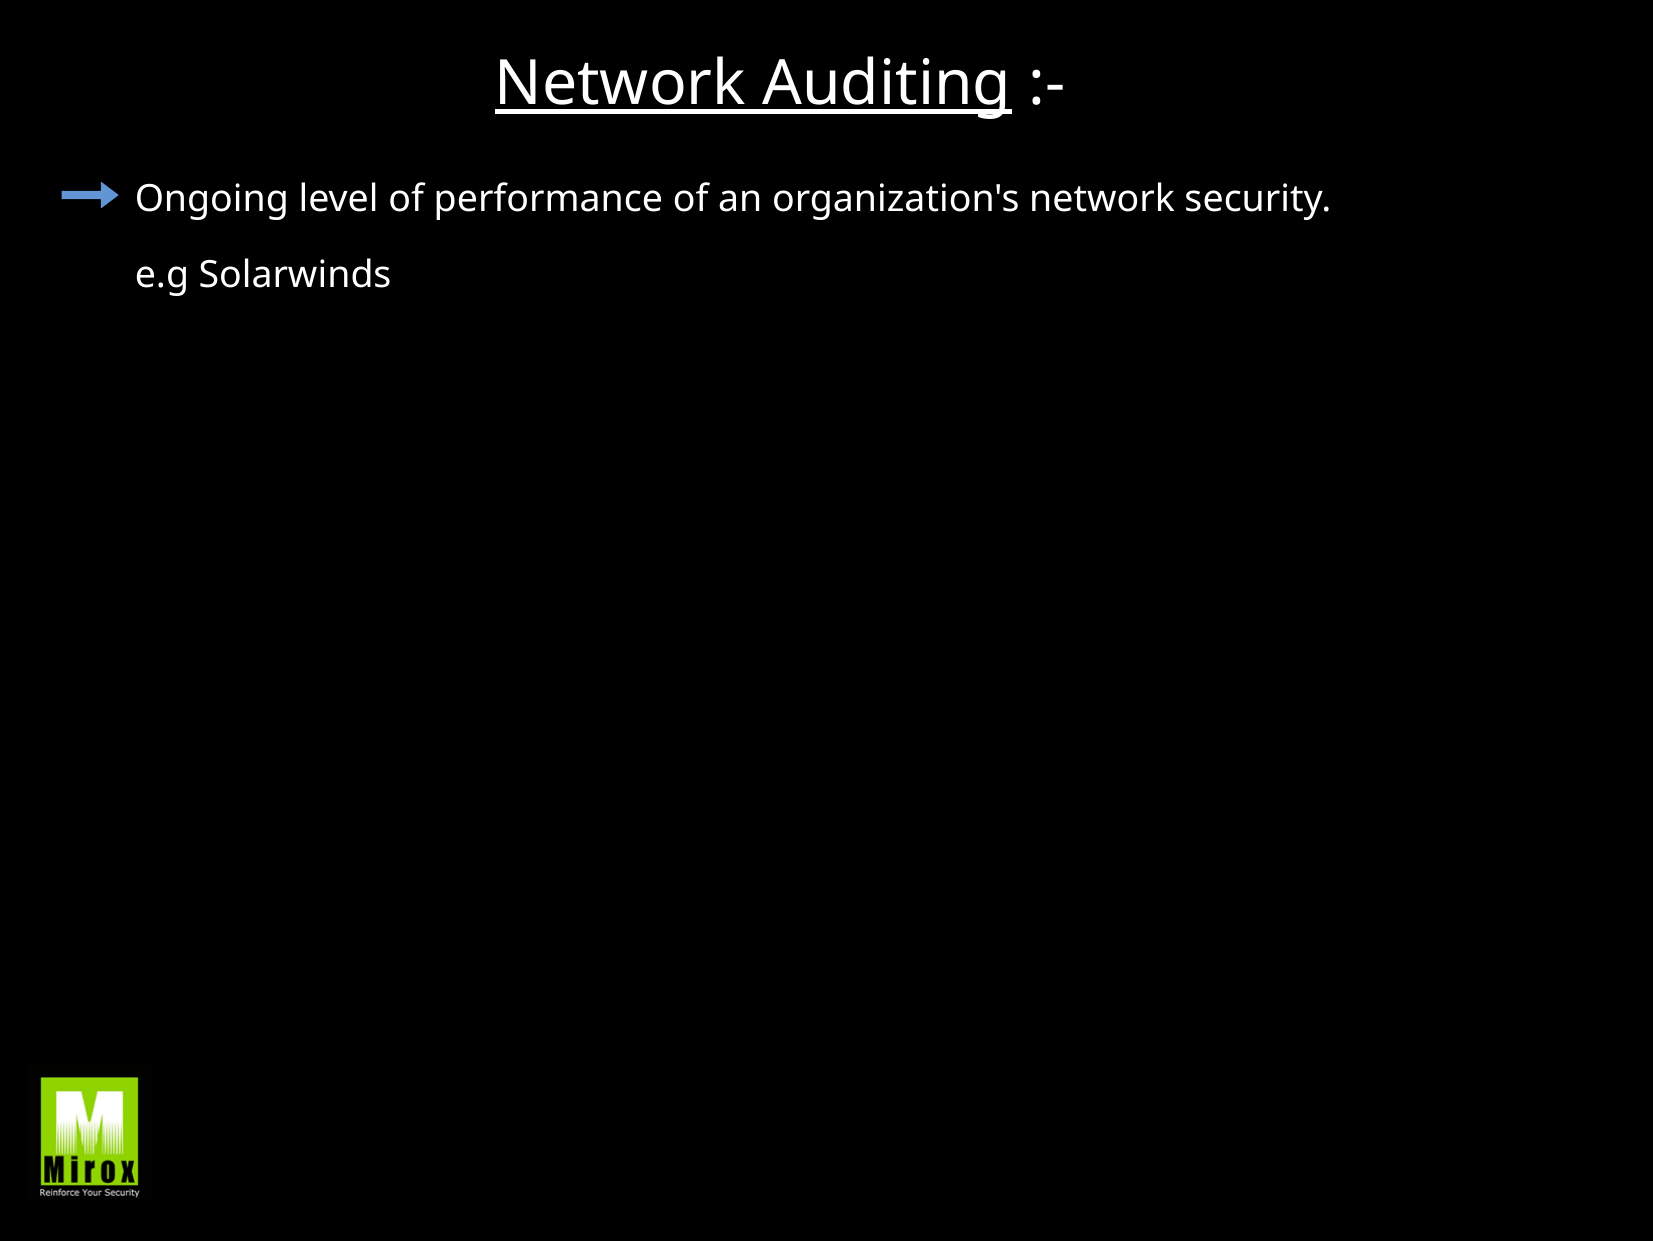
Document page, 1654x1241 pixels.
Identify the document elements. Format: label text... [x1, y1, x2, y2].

text_box Ongoing level of performance of an organization's network security. e.g Solarwinds [120, 164, 1396, 335]
picture [28, 1064, 151, 1199]
text_box Network Auditing :- [480, 30, 1273, 122]
picture [60, 180, 120, 211]
